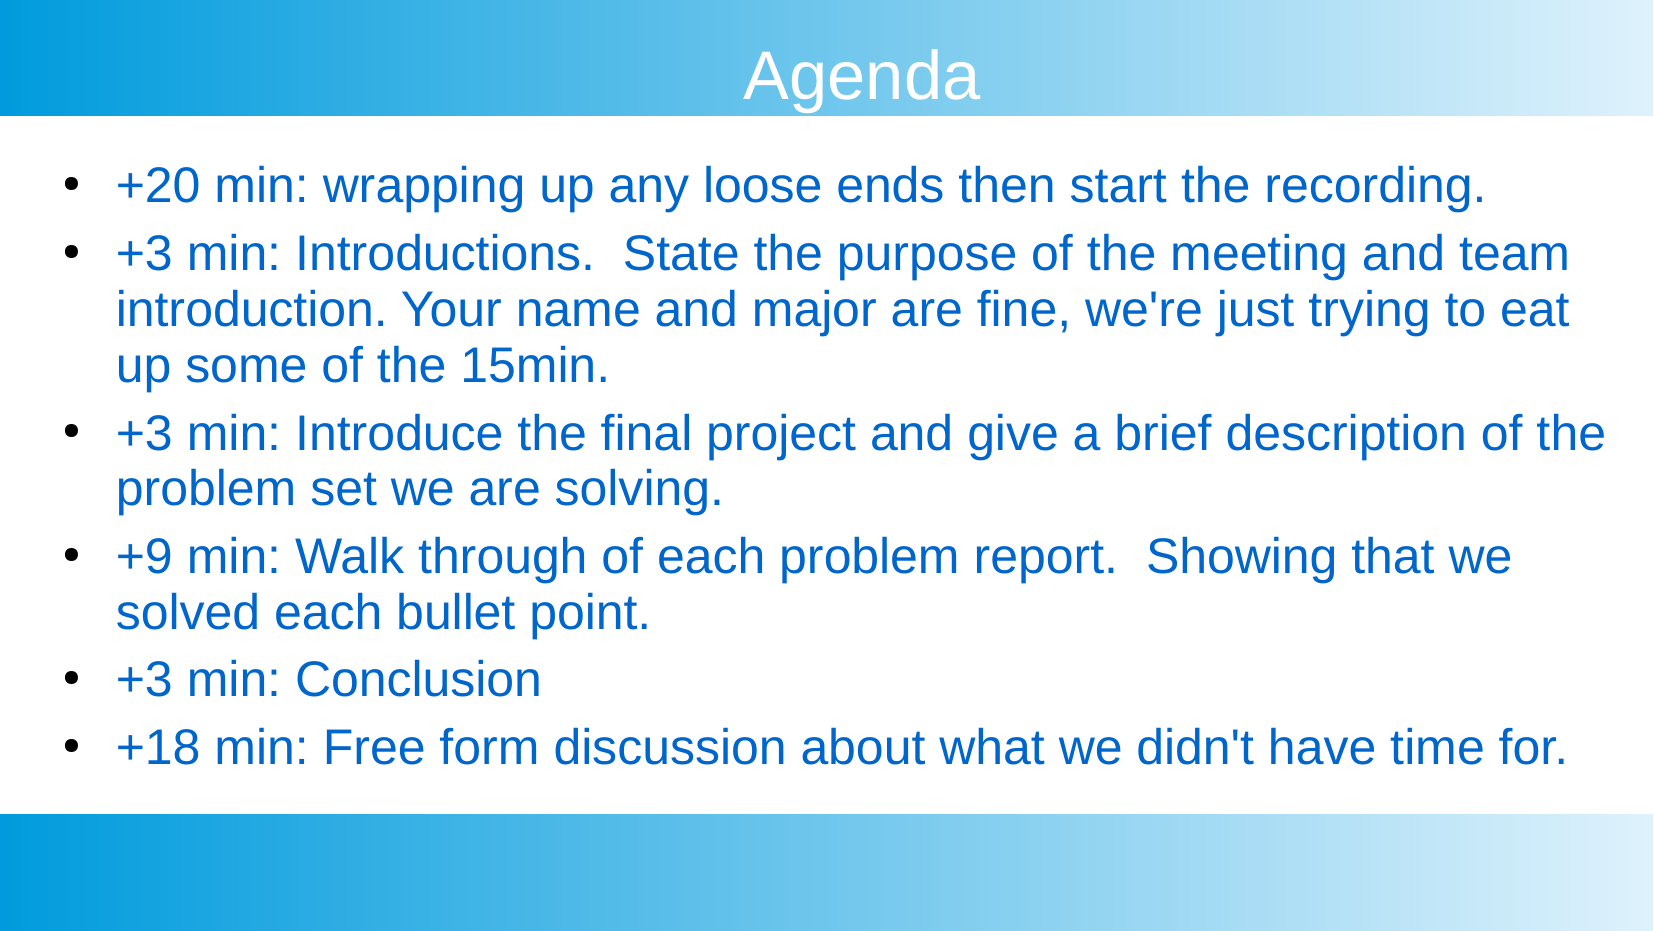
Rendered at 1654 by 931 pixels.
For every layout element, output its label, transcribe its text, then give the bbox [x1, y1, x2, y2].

title Agenda [82, 37, 1571, 90]
list +20 min: wrapping up any loose ends then start the recording. +3 min: Introductions. State the purpose of the meeting and team introduction. Your name and major are fine, we're just trying to eat up some of the 15min. +3 min: Introduce the final project and give a brief description of the problem set we are solving. +9 min: Walk through of each problem report. Showing that we solved each bullet point. +3 min: Conclusion +18 min: Free form discussion about what we didn't have time for. [45, 90, 1639, 630]
